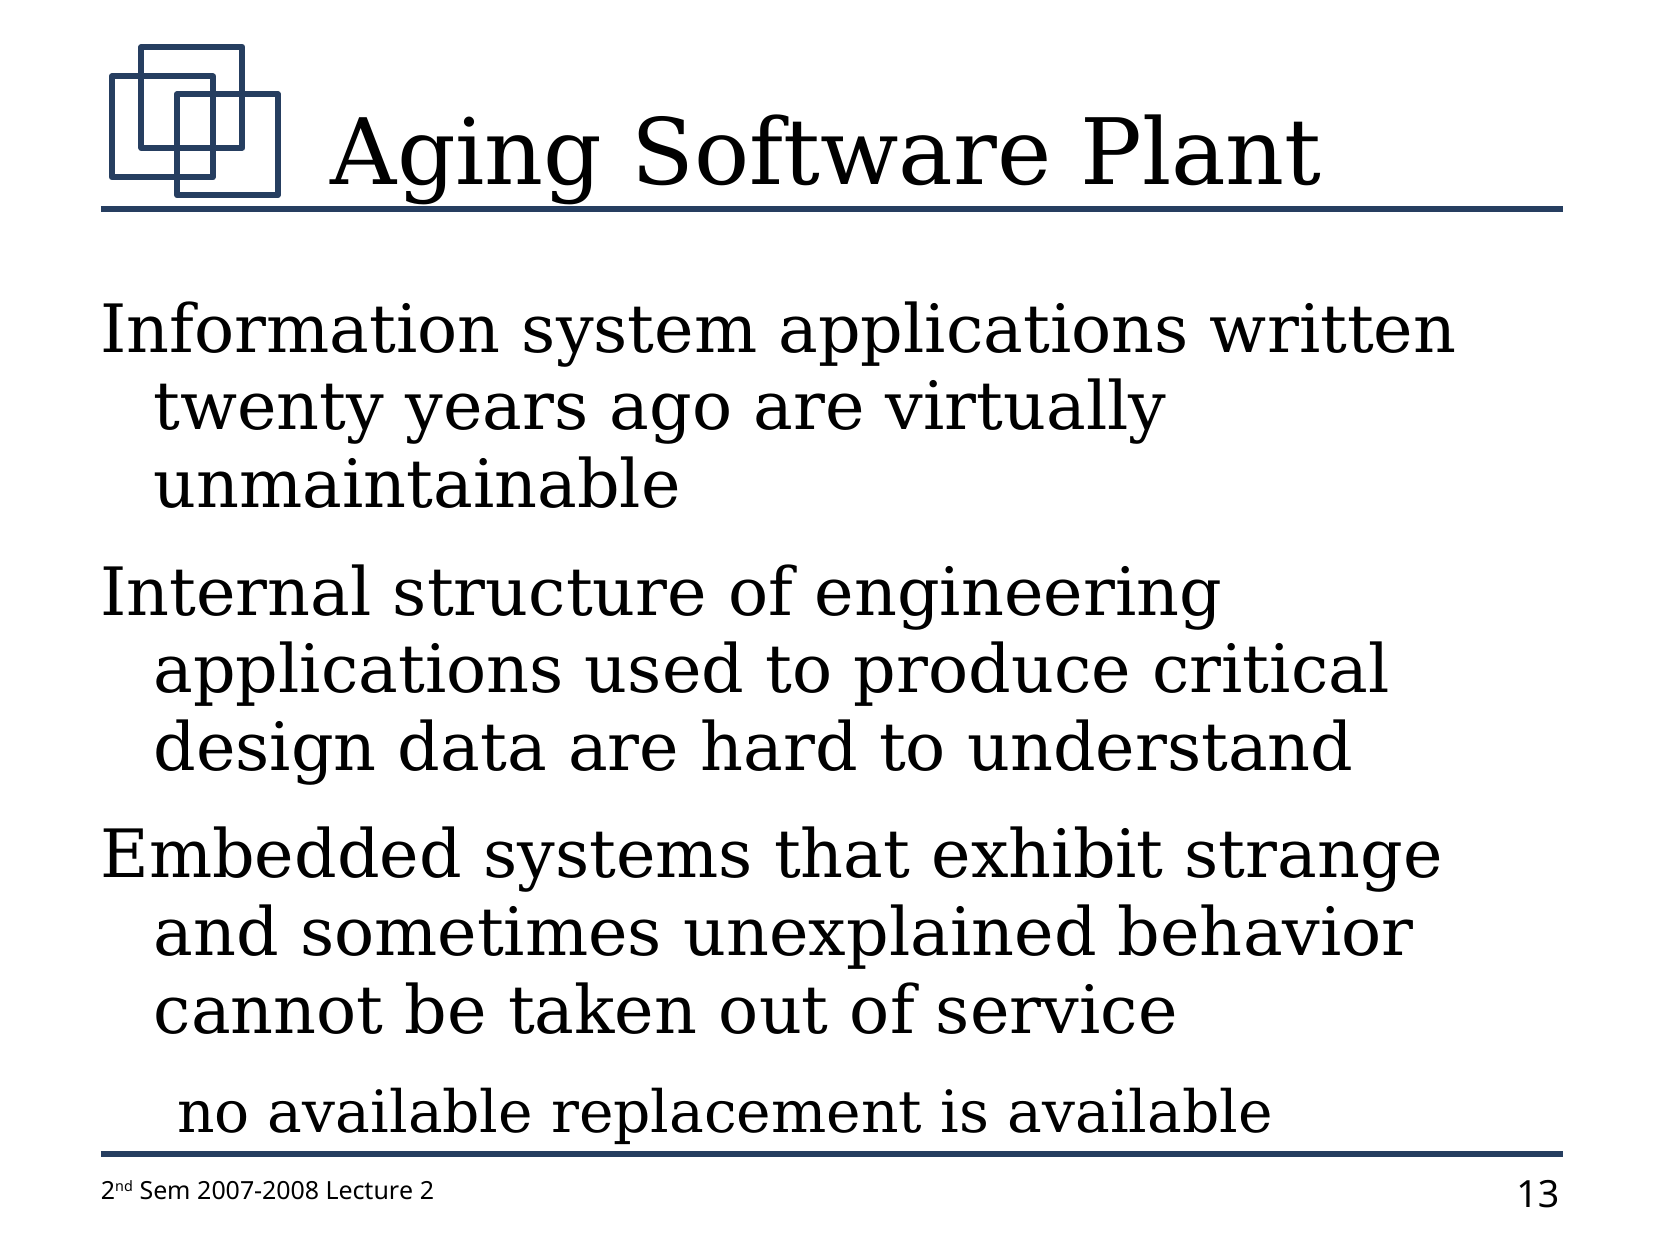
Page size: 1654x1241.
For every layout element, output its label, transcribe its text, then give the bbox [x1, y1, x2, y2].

title Aging Software Plant [82, 49, 1571, 257]
list Information system applications written twenty years ago are virtually unmaintainable Internal structure of engineering applications used to produce critical design data are hard to understand Embedded systems that exhibit strange and sometimes unexplained behavior cannot be taken out of service no available replacement is available [82, 290, 1571, 1147]
